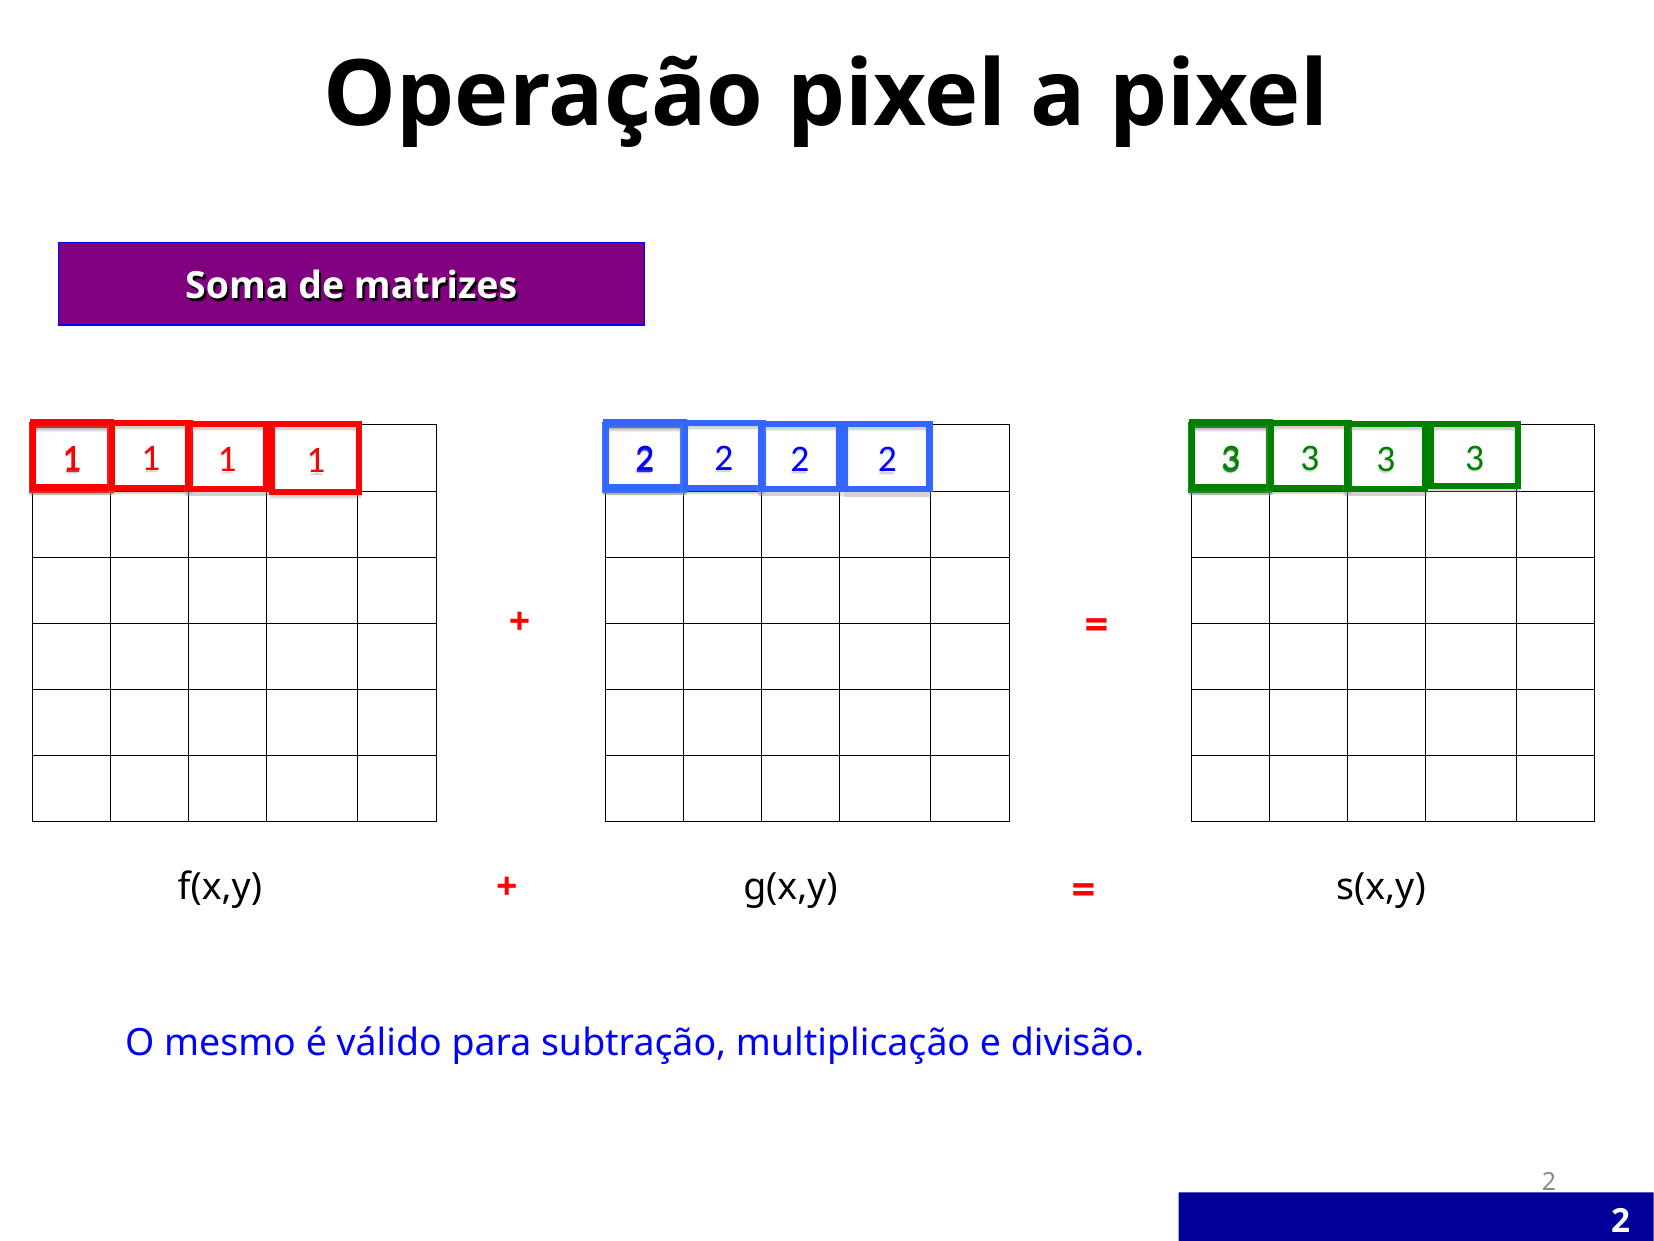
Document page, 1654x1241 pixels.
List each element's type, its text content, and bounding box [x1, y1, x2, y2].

table_header [1517, 425, 1594, 491]
table_cell [189, 558, 266, 623]
table_cell [1348, 690, 1425, 755]
table_cell [267, 558, 357, 623]
table_cell [1270, 558, 1347, 623]
table_cell [931, 492, 1009, 557]
text_box + [494, 589, 546, 650]
text_box 1 [187, 423, 267, 489]
table_cell [358, 492, 436, 557]
table_cell [358, 558, 436, 623]
table_cell [1192, 756, 1269, 821]
table_cell [931, 624, 1009, 689]
text_box 1 [111, 423, 187, 489]
table_cell [931, 690, 1009, 755]
text_box 2 [684, 423, 760, 489]
text_box 3 [1191, 422, 1270, 488]
text_box 3 [1431, 424, 1519, 487]
table_cell [189, 624, 266, 689]
table_header [360, 425, 436, 491]
table_cell [358, 690, 436, 755]
table_cell [684, 756, 761, 821]
table_cell [33, 624, 110, 689]
text_box 1 [32, 422, 112, 488]
table_cell [358, 756, 436, 821]
text_box Soma de matrizes [58, 242, 645, 326]
table_cell [111, 690, 188, 755]
table_cell [111, 492, 188, 557]
table_header [267, 425, 272, 491]
table_cell [267, 624, 357, 689]
text_box 1 [272, 424, 360, 492]
table_cell [762, 624, 839, 689]
table_cell [1270, 690, 1347, 755]
text_box 2 [760, 423, 840, 489]
table_cell [840, 624, 930, 689]
table_cell [840, 558, 930, 623]
table_cell [606, 492, 683, 557]
table_cell [840, 756, 930, 821]
text_box f(x,y) [162, 854, 320, 915]
table_cell [931, 756, 1009, 821]
text_box O mesmo é válido para subtração, multiplicação e divisão. [110, 1010, 1569, 1072]
table_cell [189, 690, 266, 755]
table_cell [840, 492, 930, 557]
table_cell [111, 756, 188, 821]
text_box g(x,y) [728, 854, 885, 915]
table_cell [762, 756, 839, 821]
table_cell [1348, 558, 1425, 623]
table_cell [1426, 624, 1516, 689]
table_header [1426, 425, 1516, 491]
table_cell [762, 558, 839, 623]
table_cell [762, 492, 839, 557]
table_cell [606, 558, 683, 623]
table_cell [1348, 756, 1425, 821]
table_cell [1192, 690, 1269, 755]
text_box 3 [1346, 423, 1425, 489]
table_cell [111, 624, 188, 689]
table_cell [1517, 690, 1594, 755]
table_cell [1192, 558, 1269, 623]
table_cell [840, 690, 930, 755]
table_cell [684, 558, 761, 623]
table_cell [606, 690, 683, 755]
table_cell [1517, 624, 1594, 689]
table_cell [189, 492, 266, 557]
text_box = [1056, 855, 1111, 921]
text_box + [481, 854, 533, 915]
table_cell [931, 558, 1009, 623]
table_header [931, 425, 1009, 491]
table_cell [1270, 756, 1347, 821]
table_cell [762, 690, 839, 755]
table_cell [684, 624, 761, 689]
text_box Operação pixel a pixel [0, 20, 1654, 158]
table_cell [267, 690, 357, 755]
table_cell [267, 756, 357, 821]
table_cell [684, 690, 761, 755]
text_box 2 [605, 422, 684, 488]
table_cell [1426, 558, 1516, 623]
table_cell [267, 492, 357, 557]
table_cell [1426, 756, 1516, 821]
table_header [840, 425, 930, 491]
table_cell [1192, 624, 1269, 689]
text_box <number> [1334, 1149, 1571, 1216]
table_cell [1517, 558, 1594, 623]
table_cell [606, 756, 683, 821]
table_cell [33, 690, 110, 755]
table_cell [33, 558, 110, 623]
table_cell [606, 624, 683, 689]
table_cell [189, 756, 266, 821]
table_cell [1348, 624, 1425, 689]
text_box 2 [845, 424, 930, 490]
table_cell [33, 492, 110, 557]
table_cell [111, 558, 188, 623]
text_box s(x,y) [1321, 854, 1478, 915]
table_cell [1270, 492, 1347, 557]
table_cell [33, 756, 110, 821]
table_cell [358, 624, 436, 689]
table_cell [1192, 492, 1269, 557]
table_cell [1517, 756, 1594, 821]
table_cell [1426, 492, 1516, 557]
table_cell [1426, 690, 1516, 755]
table_cell [1270, 624, 1347, 689]
table_cell [684, 492, 761, 557]
table_cell [1517, 492, 1594, 557]
text_box = [1069, 590, 1124, 656]
text_box 3 [1270, 423, 1346, 489]
table_cell [1348, 492, 1425, 557]
